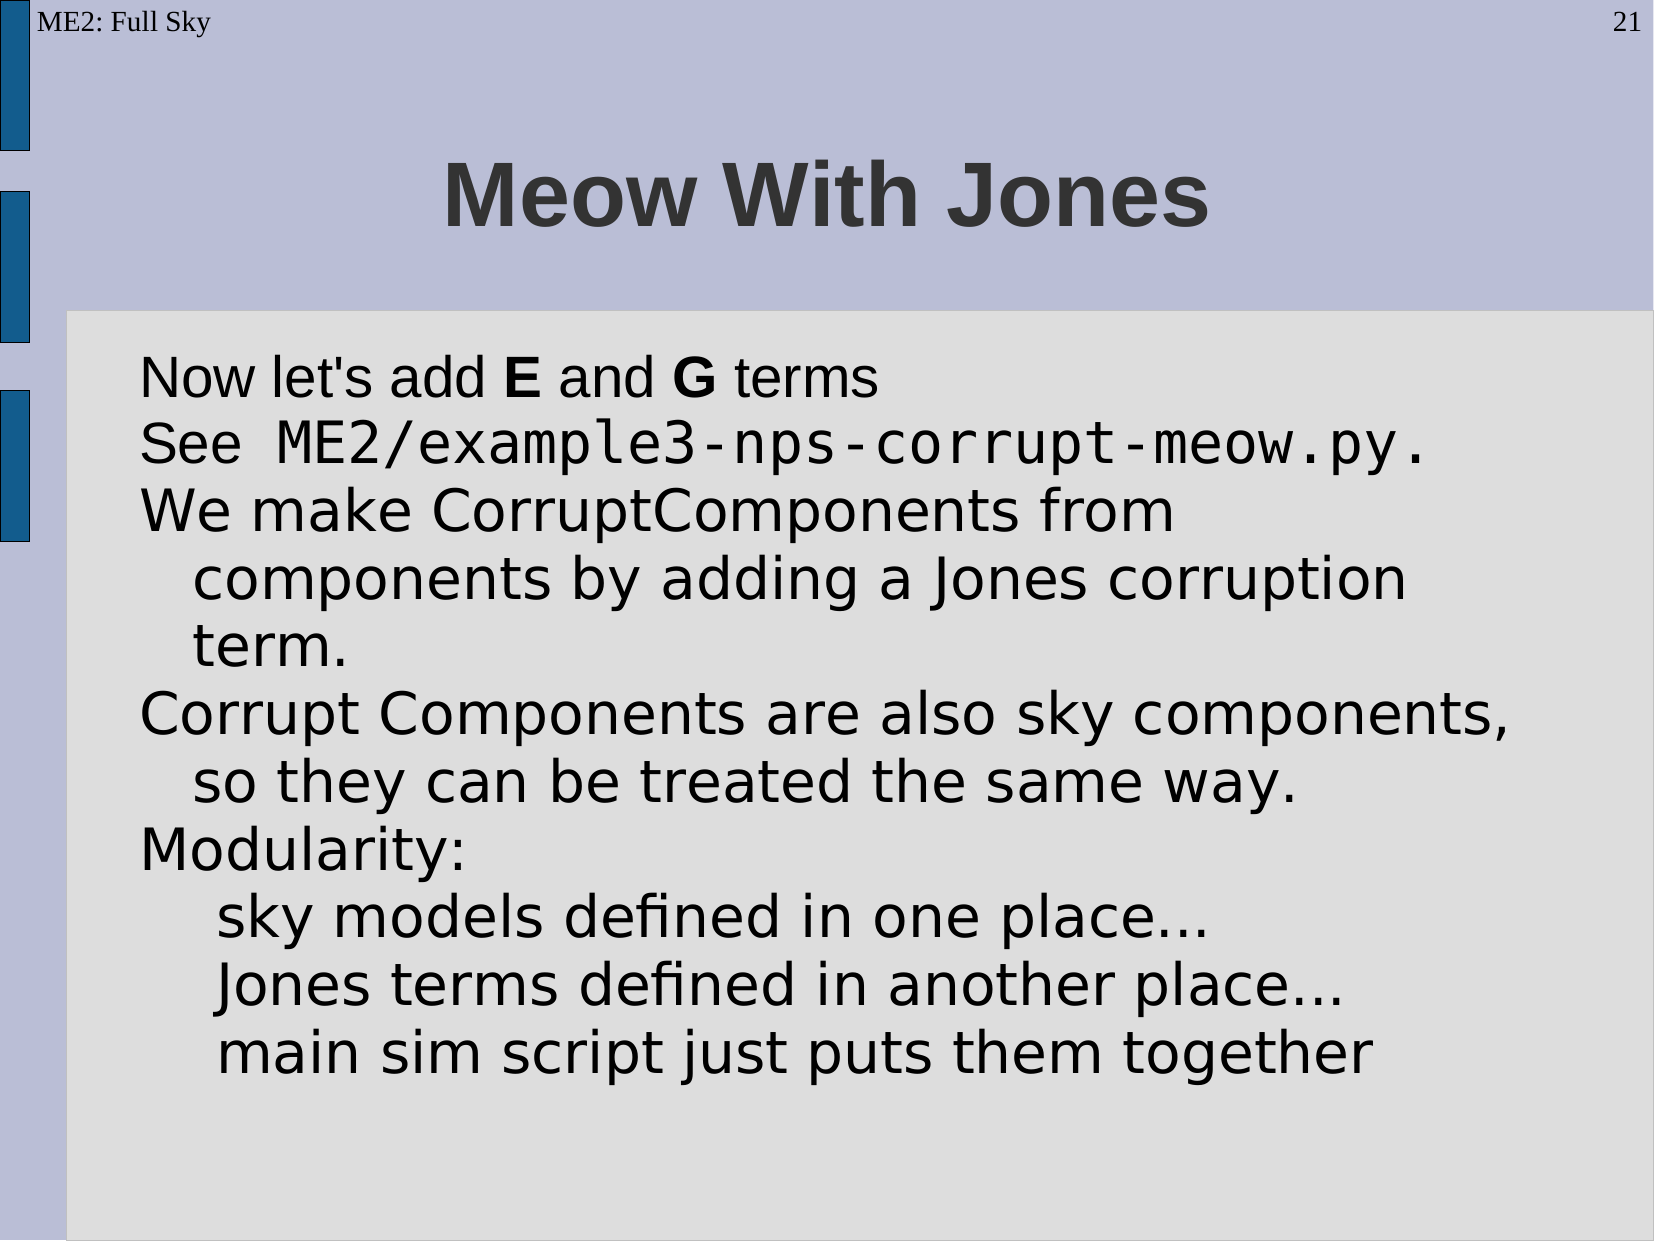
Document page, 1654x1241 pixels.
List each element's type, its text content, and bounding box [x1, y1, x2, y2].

list Now let's add E and G terms See ME2/example3-nps-corrupt-meow.py. We make CorruptComponents from components by adding a Jones corruption term. Corrupt Components are also sky components, so they can be treated the same way. Modularity: sky models defined in one place... Jones terms defined in another place... main sim script just puts them together [121, 344, 1534, 1158]
title Meow With Jones [121, 91, 1534, 299]
